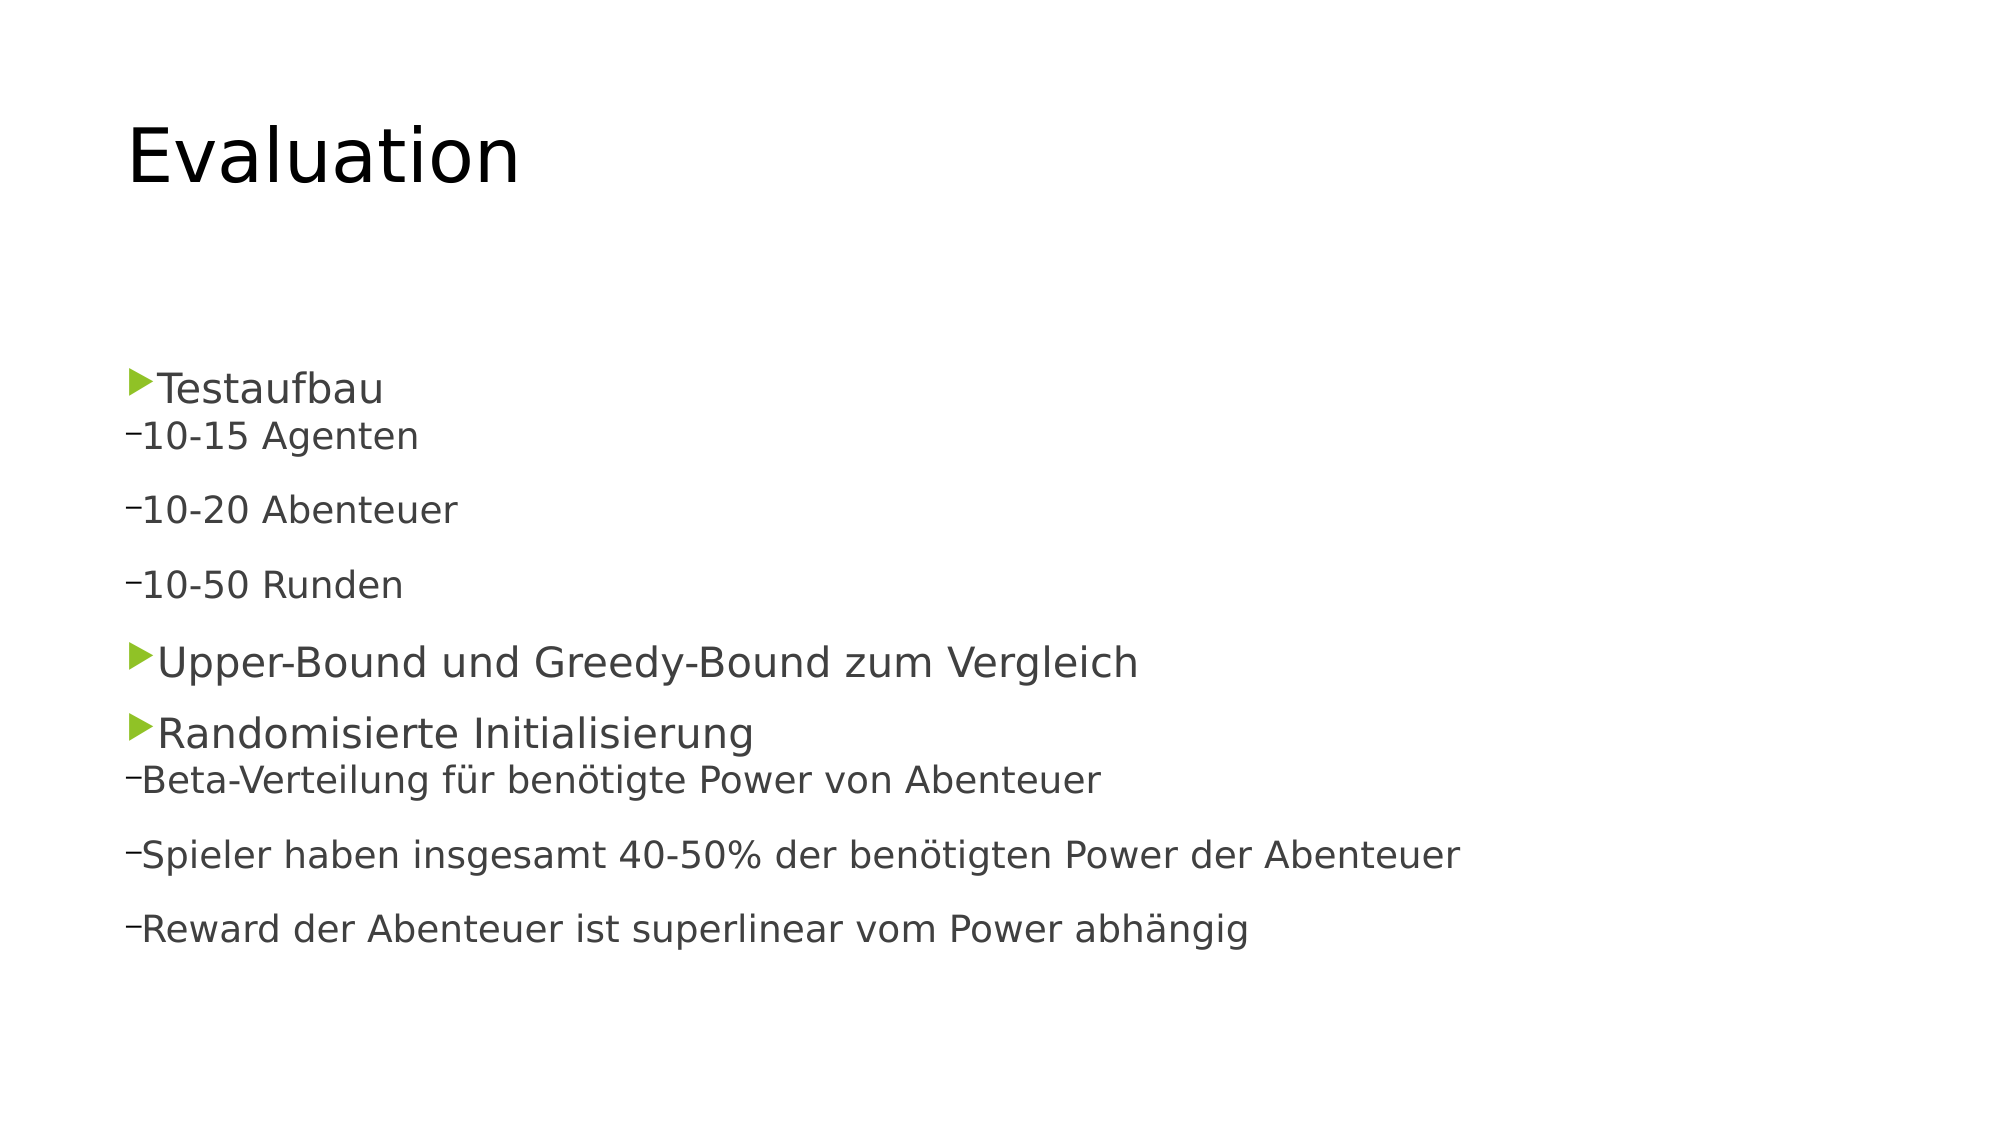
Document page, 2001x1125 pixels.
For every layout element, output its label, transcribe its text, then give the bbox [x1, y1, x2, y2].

title Evaluation [111, 99, 1522, 317]
list Testaufbau 10-15 Agenten 10-20 Abenteuer 10-50 Runden Upper-Bound und Greedy-Bound zum Vergleich Randomisierte Initialisierung Beta-Verteilung für benötigte Power von Abenteuer Spieler haben insgesamt 40-50% der benötigten Power der Abenteuer Reward der Abenteuer ist superlinear vom Power abhängig [111, 354, 1522, 992]
